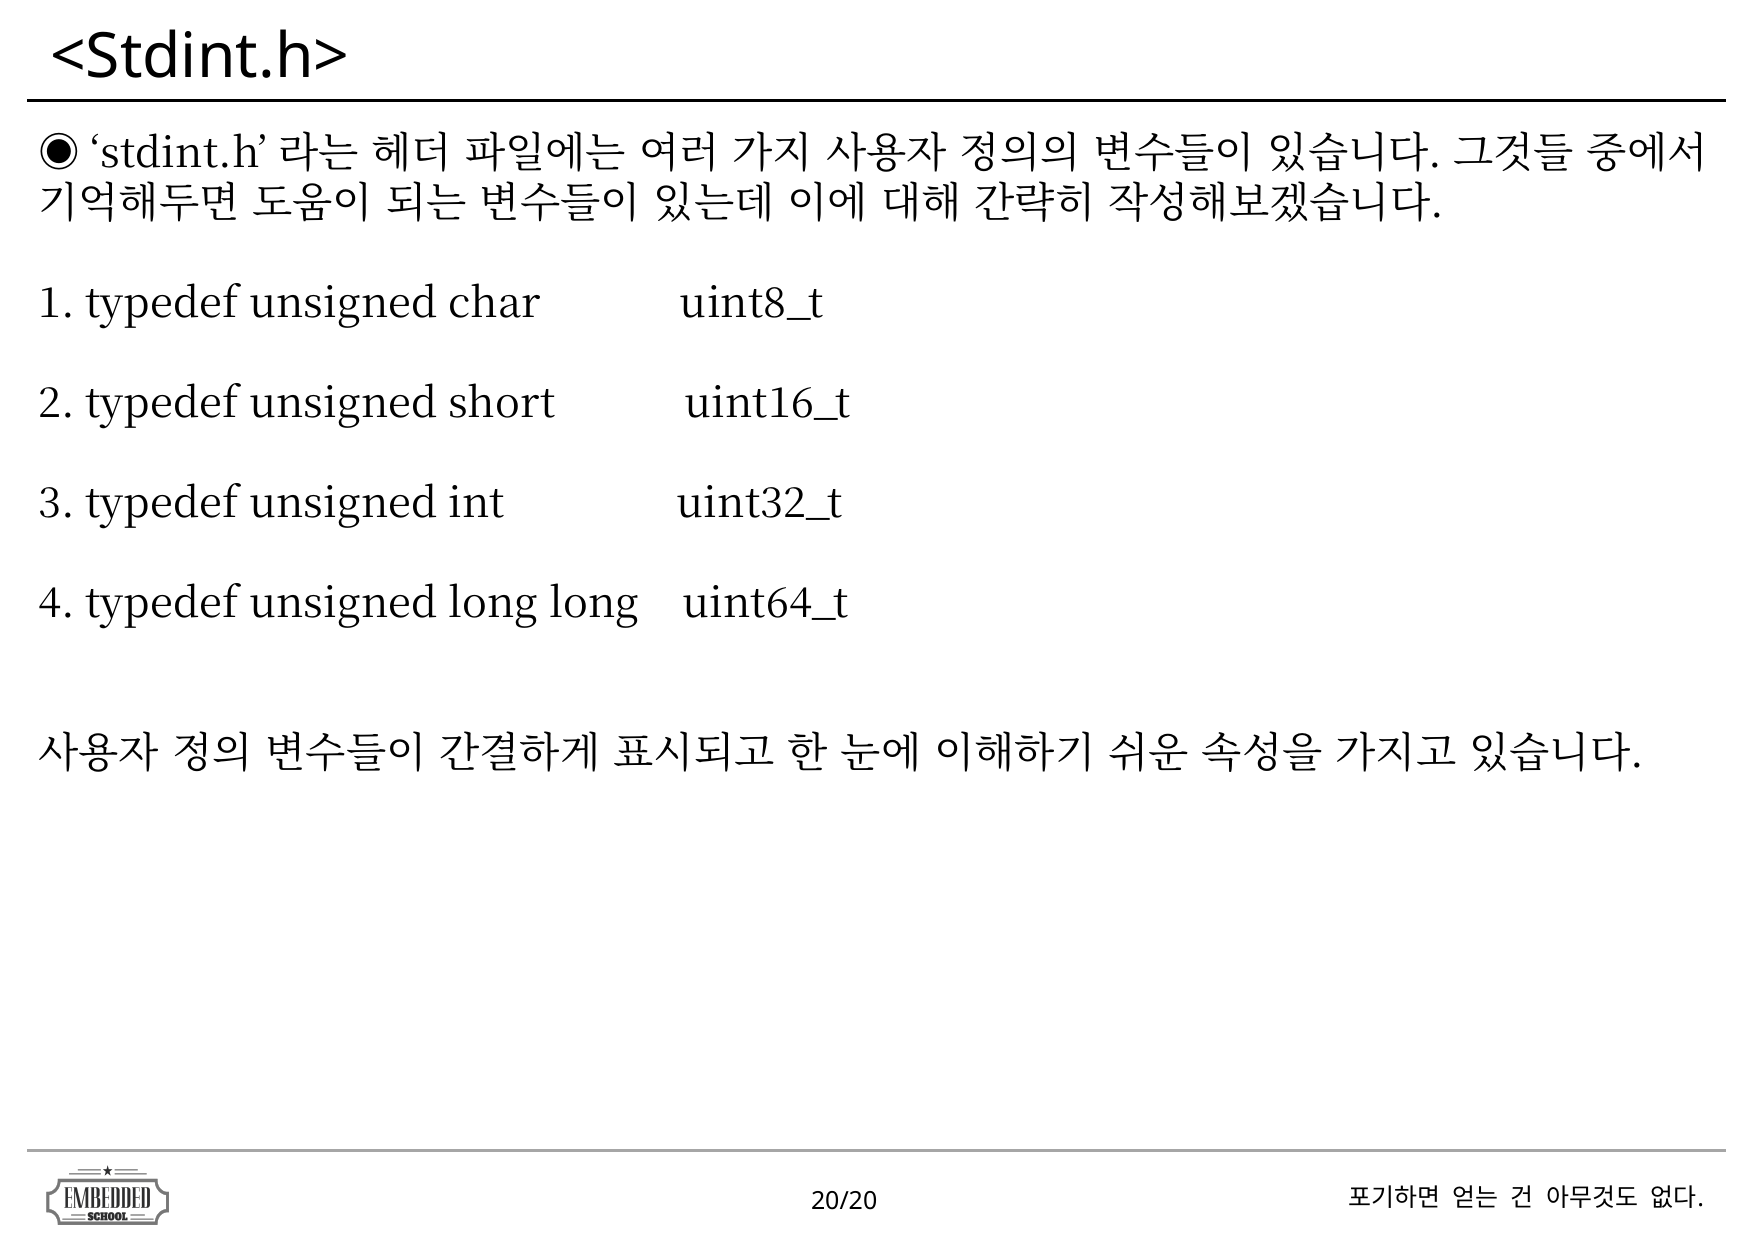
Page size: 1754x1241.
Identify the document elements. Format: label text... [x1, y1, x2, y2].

text_box ◉ ‘stdint.h’ 라는 헤더 파일에는 여러 가지 사용자 정의의 변수들이 있습니다. 그것들 중에서 기억해두면 도움이 되는 변수들이 있는데 이에 대해 간략히 작성해보겠습니다. 1. typedef unsigned char uint8_t 2. typedef unsigned short uint16_t 3. typedef unsigned int uint32_t 4. typedef unsigned long long uint64_t 사용자 정의 변수들이 간결하게 표시되고 한 눈에 이해하기 쉬운 속성을 가지고 있습니다. [23, 118, 1725, 784]
text_box 20/20 [765, 1177, 923, 1223]
picture [27, 1164, 188, 1231]
text_box <Stdint.h> [35, 7, 1725, 98]
